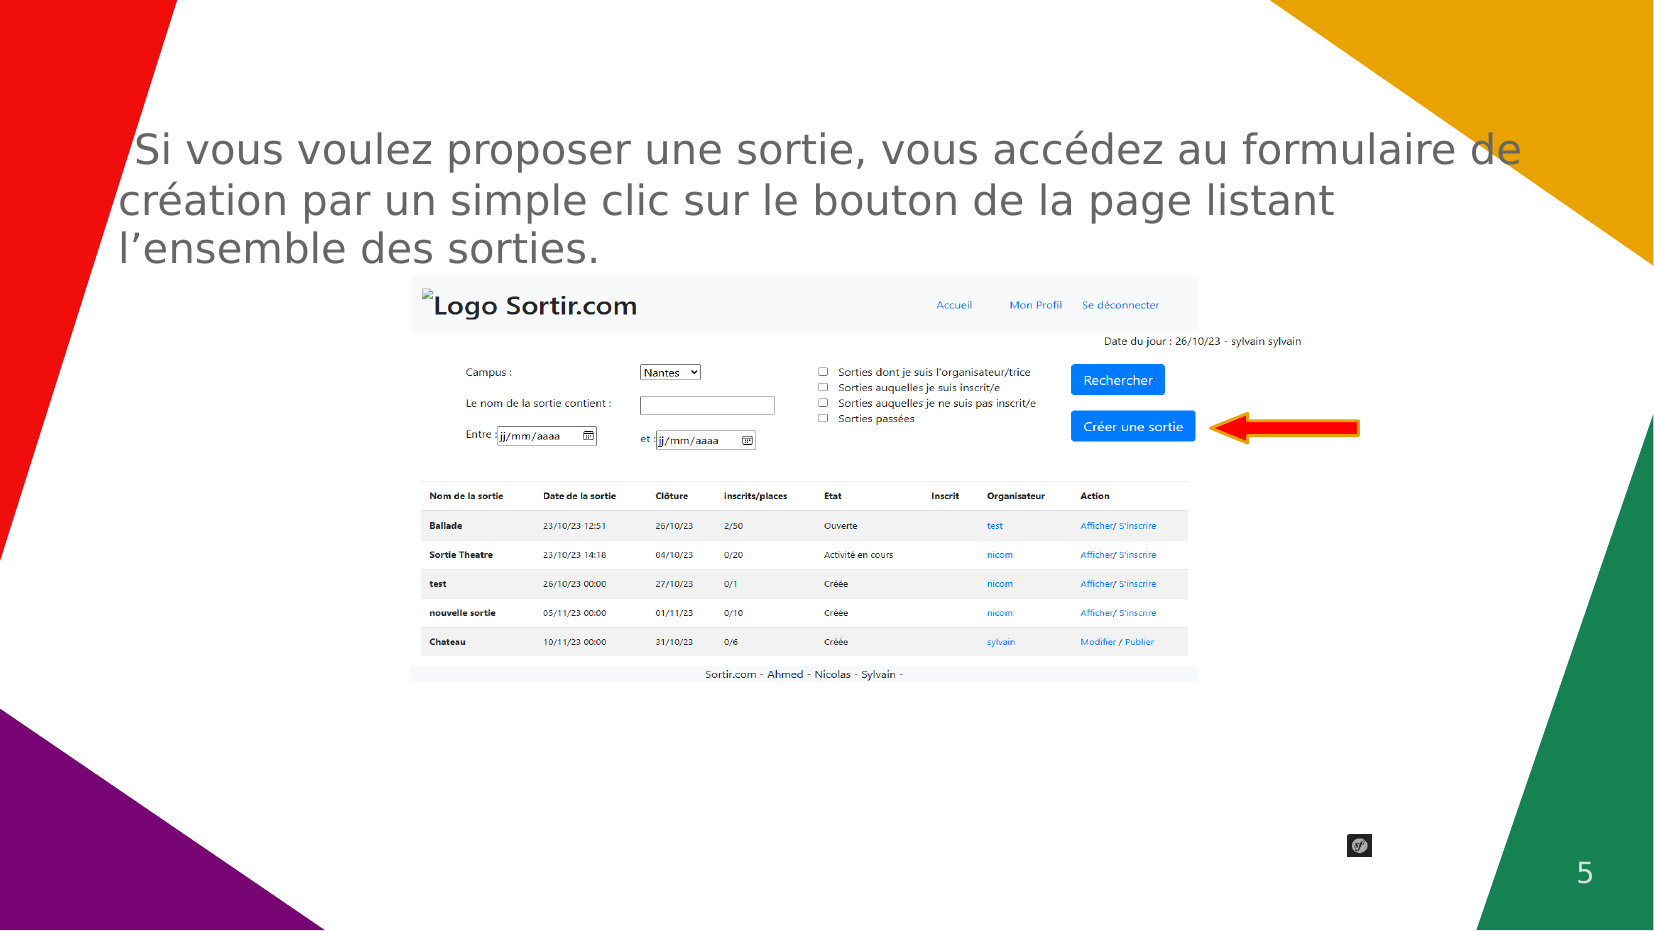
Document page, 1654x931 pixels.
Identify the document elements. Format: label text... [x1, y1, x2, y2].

list Si vous voulez proposer une sortie, vous accédez au formulaire de création par un simple clic sur le bouton de la page listant l’ensemble des sorties. [118, 118, 1536, 798]
text_box [1210, 413, 1359, 443]
picture [236, 276, 1372, 857]
